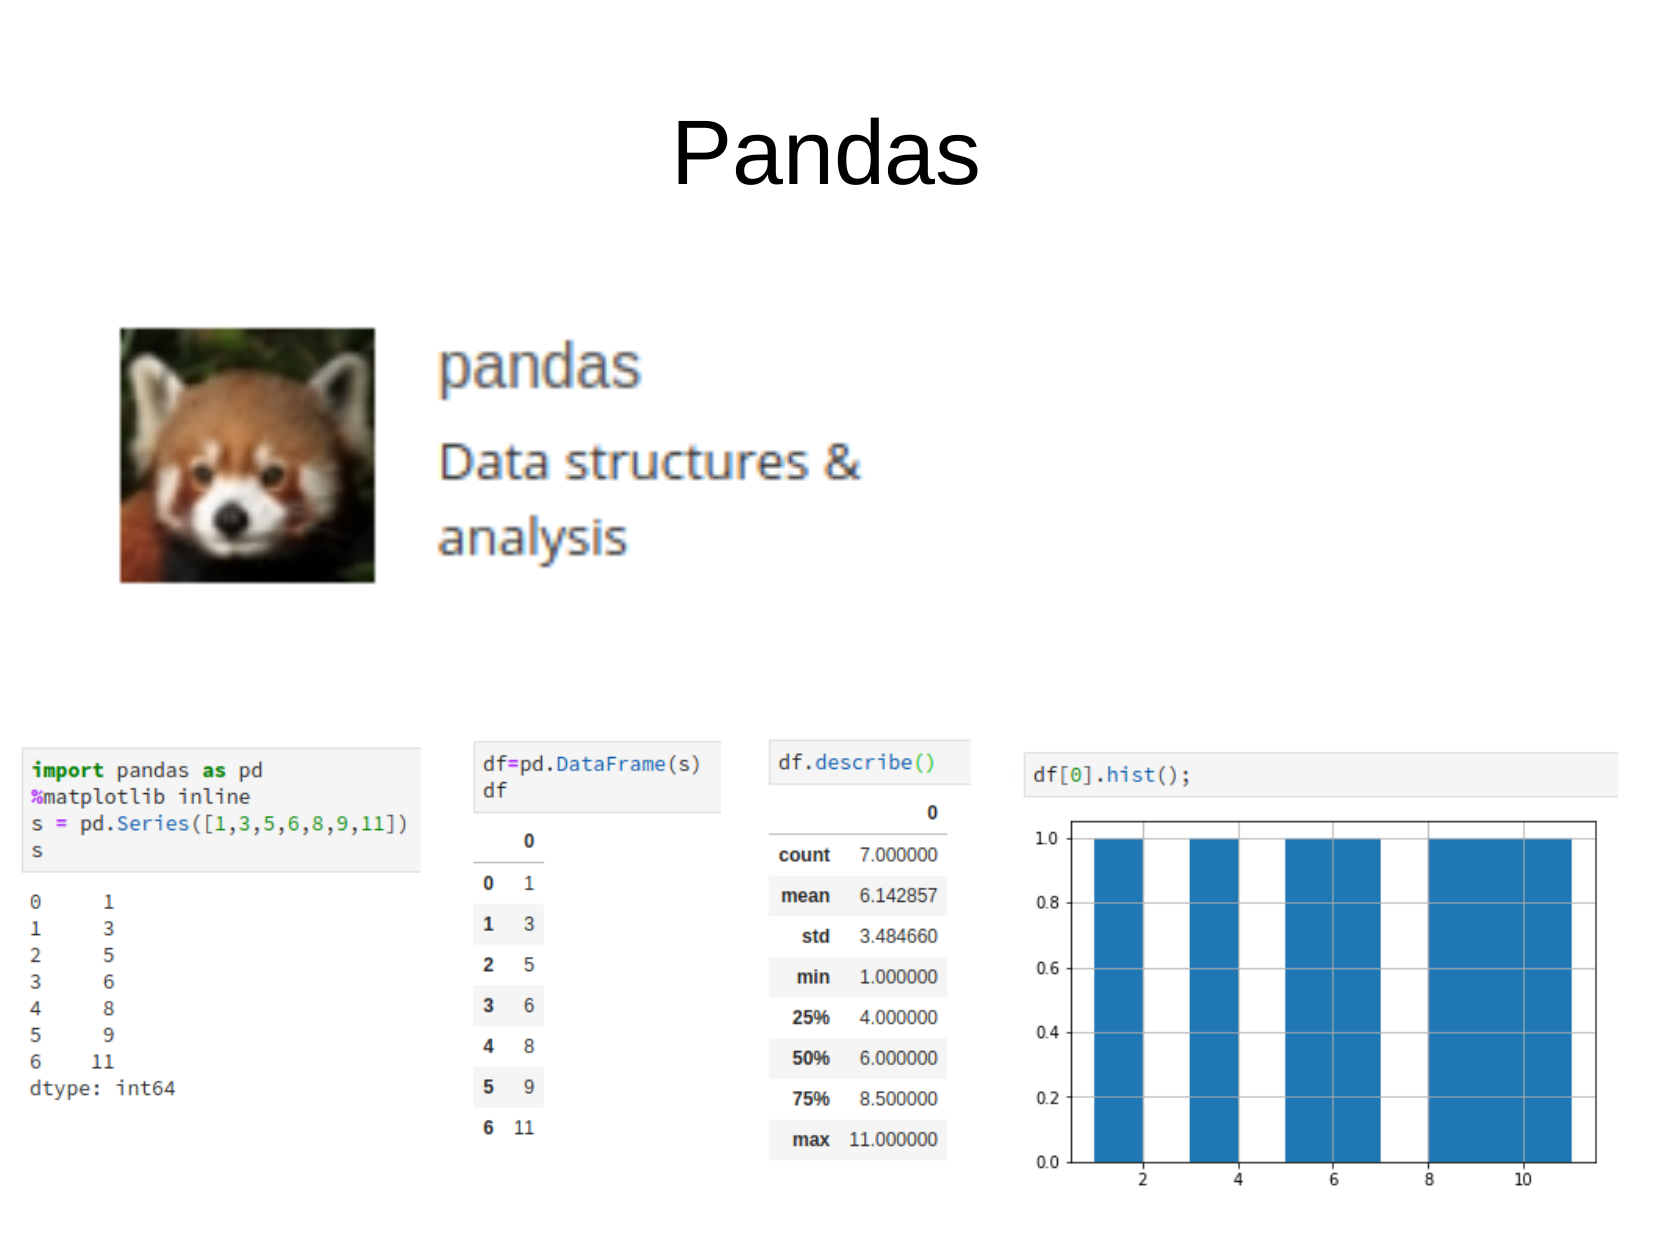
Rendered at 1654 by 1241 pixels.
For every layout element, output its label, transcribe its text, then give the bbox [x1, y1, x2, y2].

picture [761, 732, 971, 1173]
picture [13, 732, 421, 1108]
picture [82, 290, 957, 648]
picture [1011, 732, 1619, 1206]
title Pandas [82, 49, 1571, 257]
picture [460, 732, 721, 1155]
